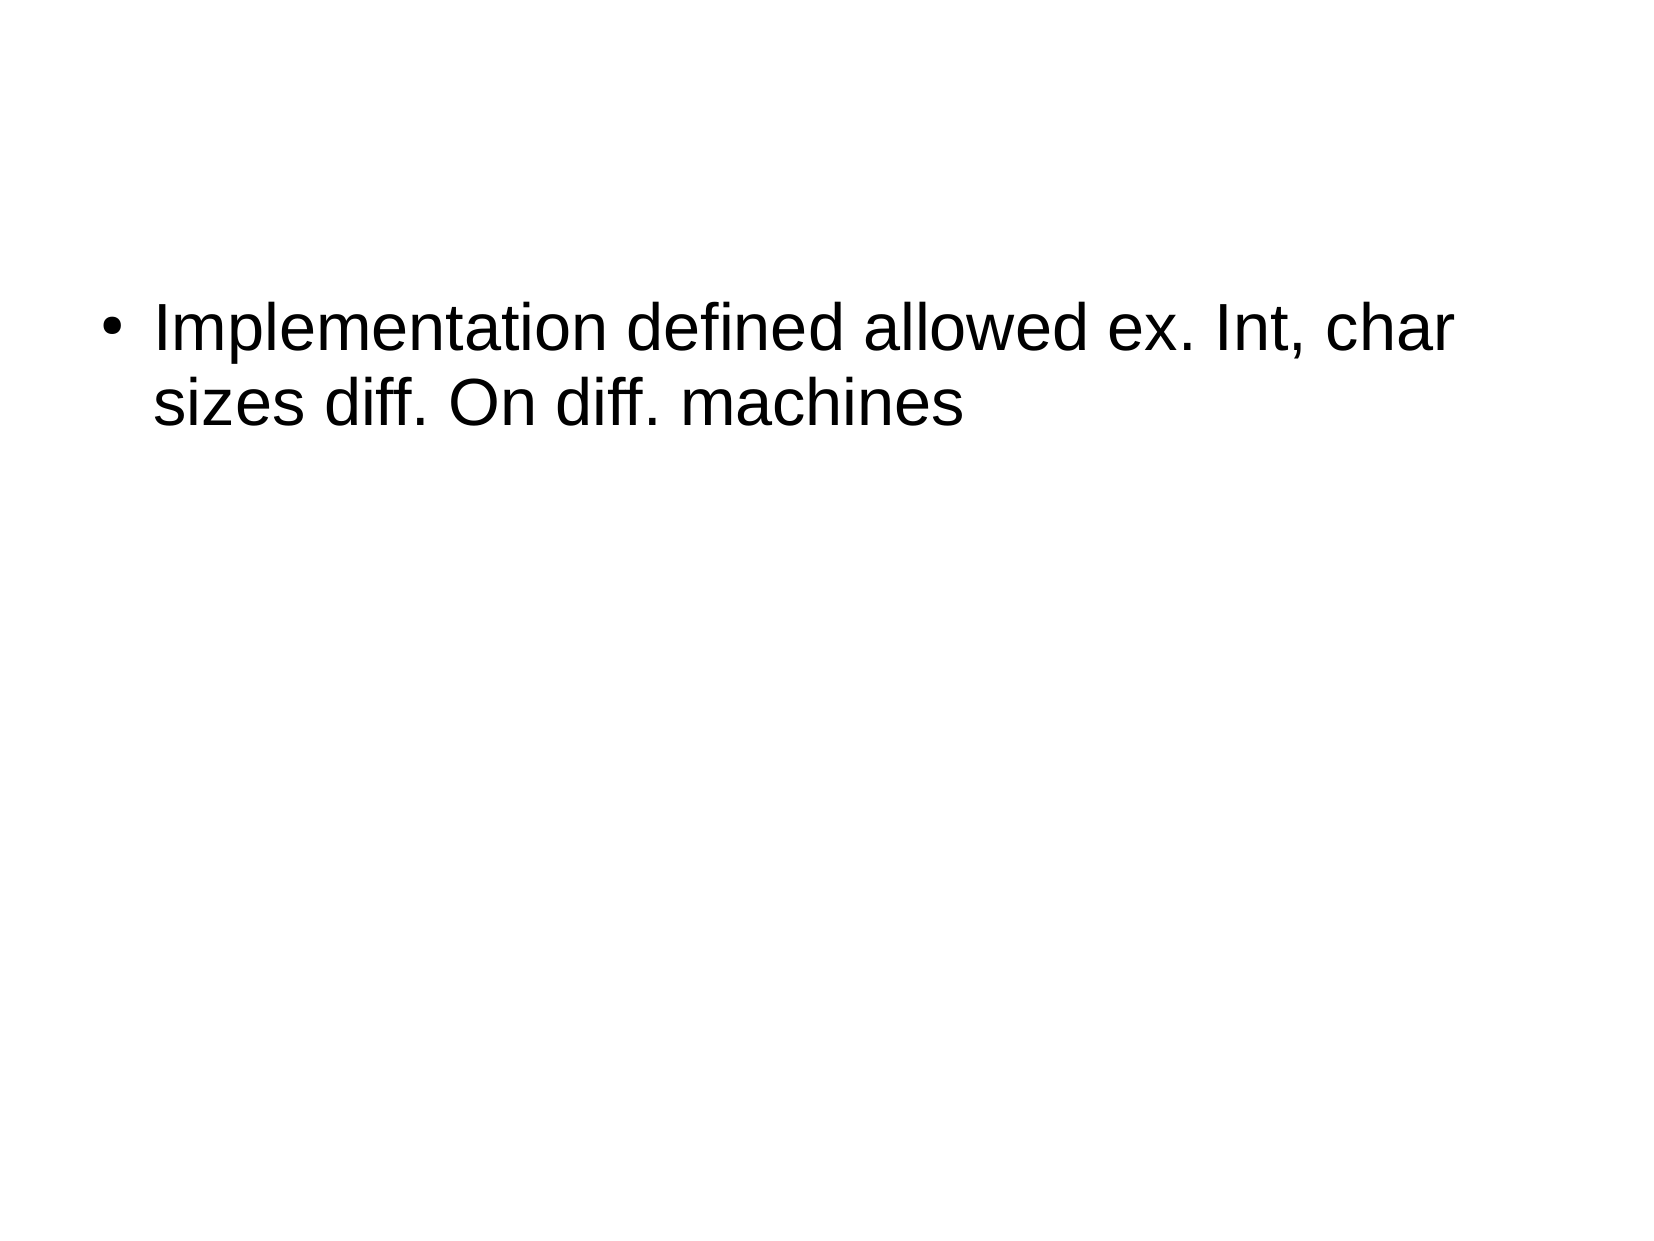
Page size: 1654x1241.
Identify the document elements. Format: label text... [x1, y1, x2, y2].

list Implementation defined allowed ex. Int, char sizes diff. On diff. machines [82, 290, 1571, 1010]
